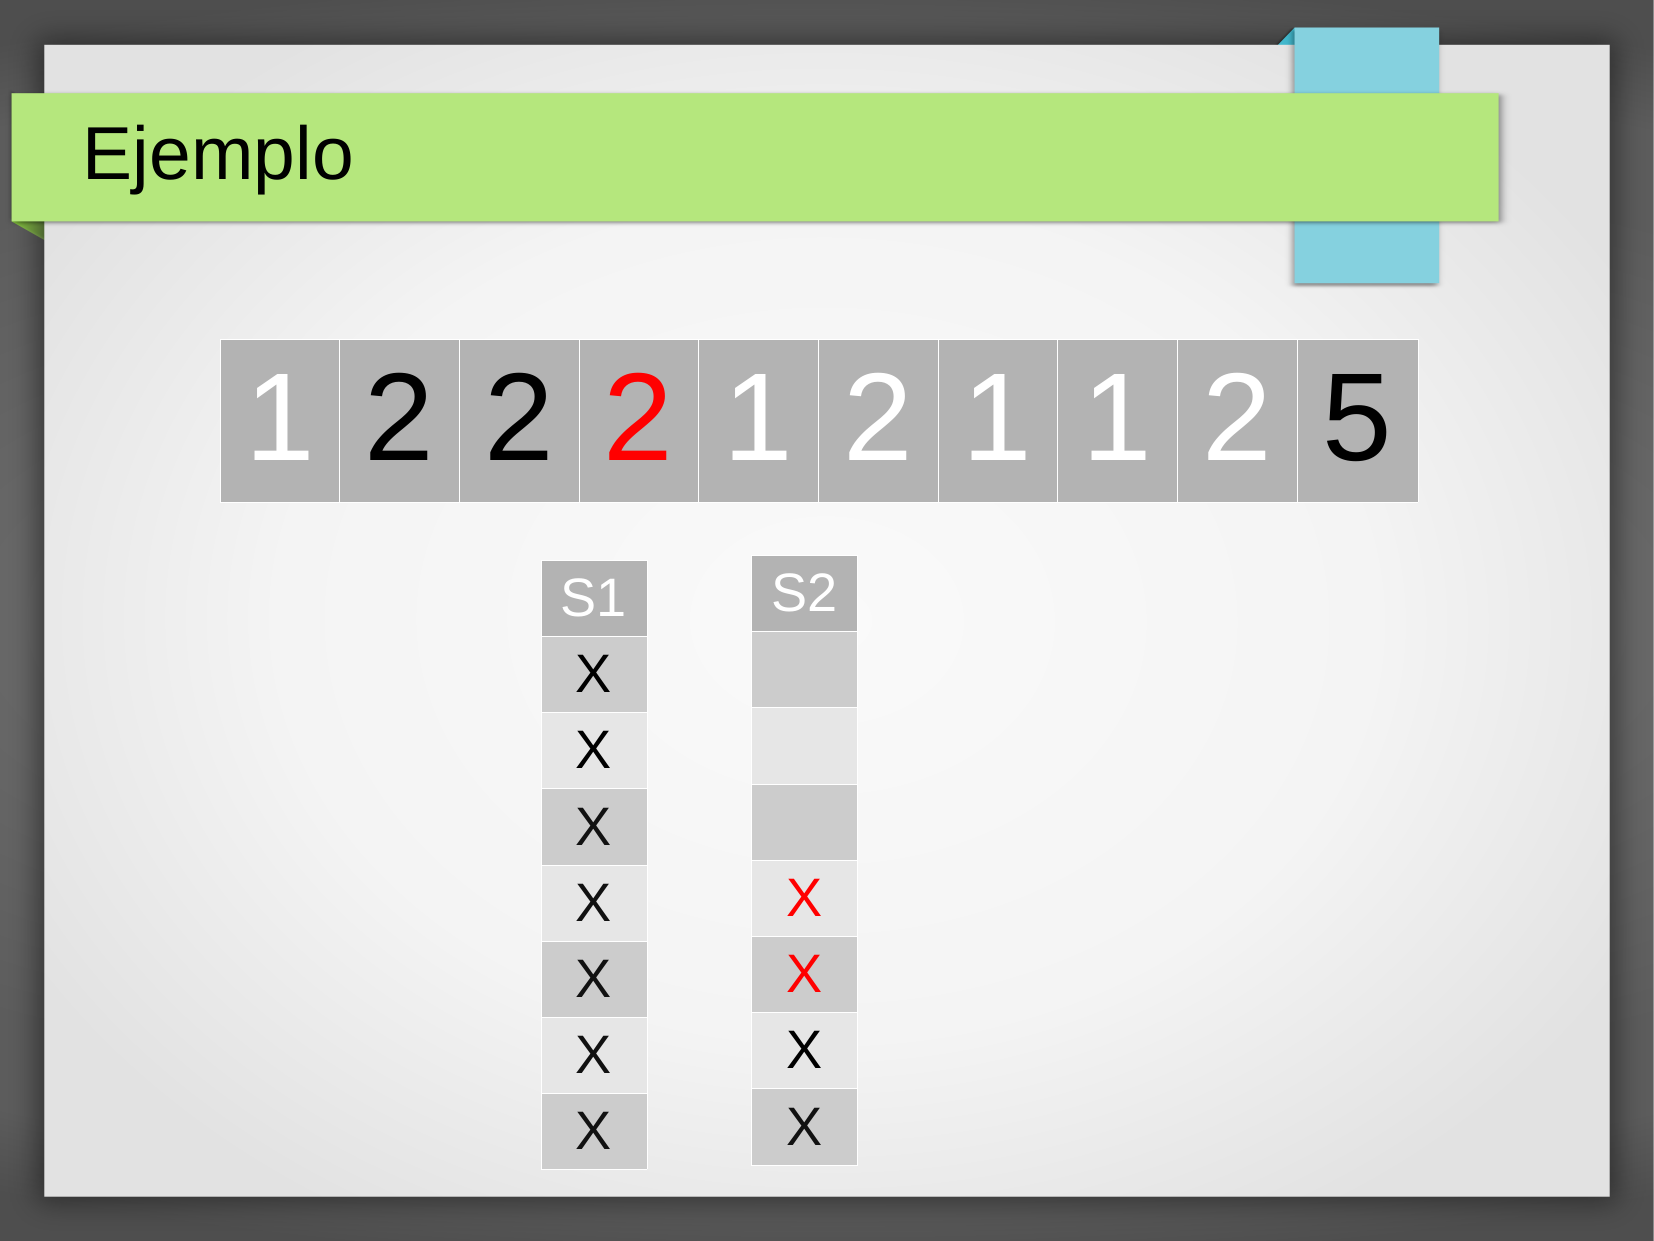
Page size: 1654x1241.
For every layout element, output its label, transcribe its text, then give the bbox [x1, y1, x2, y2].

table_cell X [542, 1018, 647, 1093]
table_cell X [752, 1013, 857, 1088]
table_header 2 [340, 340, 459, 502]
table_header 2 [1178, 340, 1297, 502]
table_header 2 [580, 340, 698, 502]
table_cell X [542, 942, 647, 1017]
table_header 1 [699, 340, 818, 502]
table_cell X [542, 713, 647, 788]
table_cell [752, 632, 857, 707]
picture [0, 0, 1654, 1241]
table_cell X [542, 1094, 647, 1169]
table_header 5 [1298, 340, 1418, 502]
title Ejemplo [82, 94, 1264, 213]
table_header S2 [752, 556, 857, 631]
table_header 2 [819, 340, 938, 502]
table_cell X [542, 866, 647, 941]
table_header 1 [1058, 340, 1177, 502]
table_cell X [752, 937, 857, 1012]
table_cell X [542, 789, 647, 865]
table_cell X [542, 637, 647, 712]
table_header 1 [221, 340, 339, 502]
table_cell [752, 785, 857, 860]
table_header 1 [939, 340, 1057, 502]
table_cell [752, 708, 857, 784]
table_header 2 [460, 340, 579, 502]
table_cell X [752, 1089, 857, 1165]
table_cell X [752, 861, 857, 936]
table_header S1 [542, 561, 647, 636]
